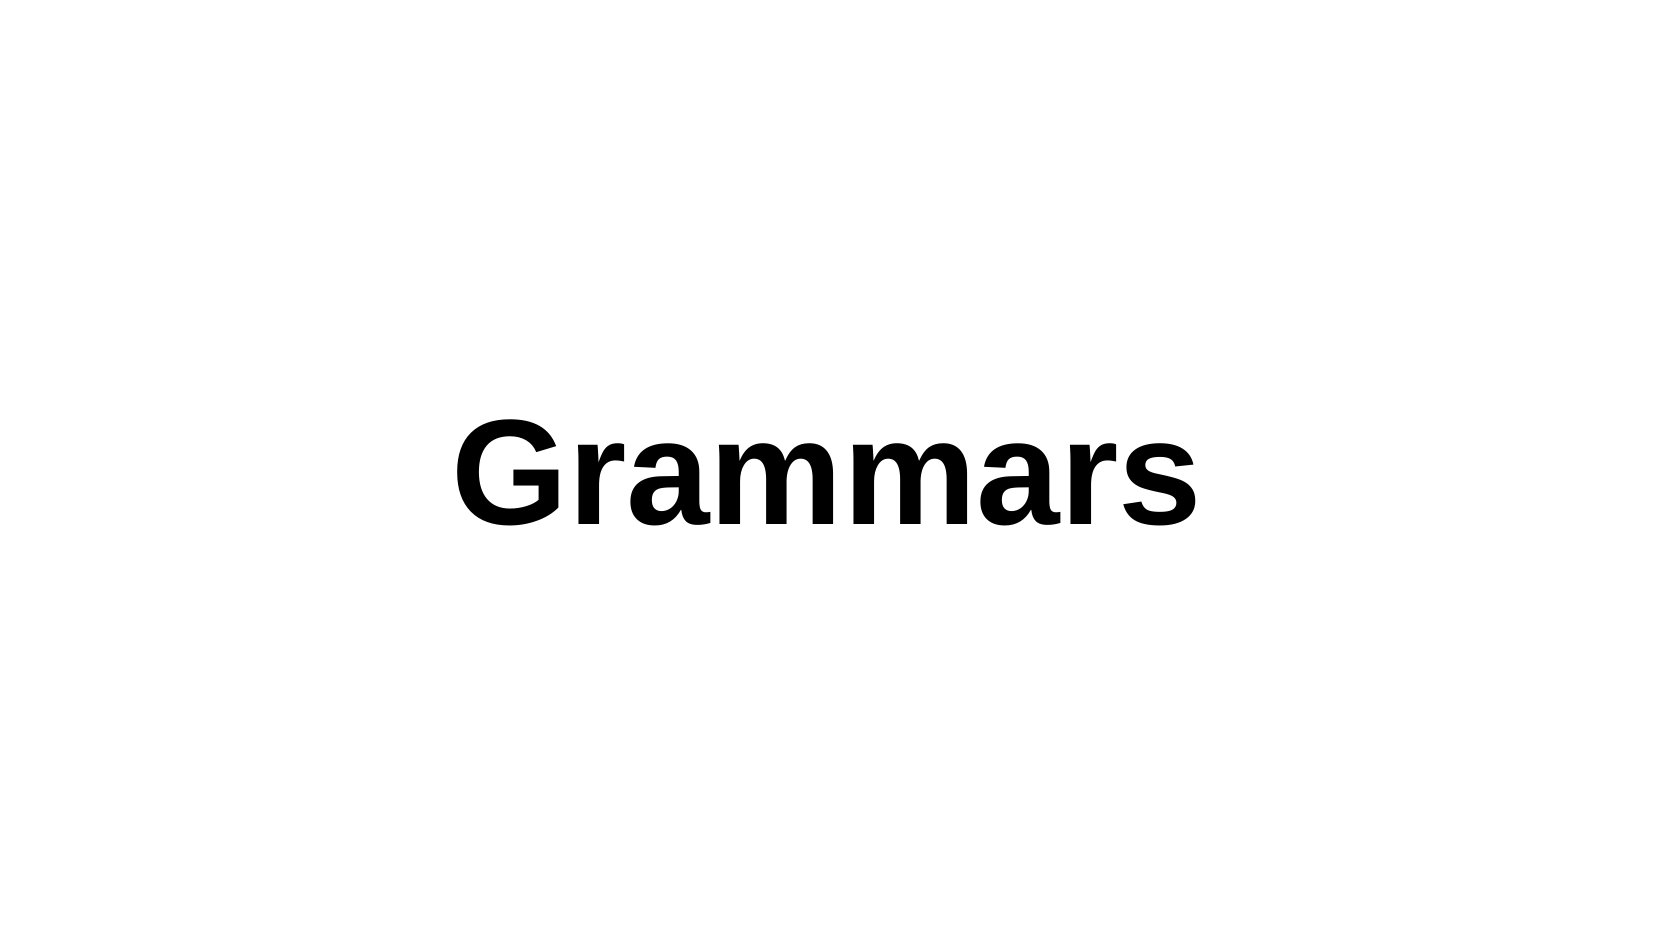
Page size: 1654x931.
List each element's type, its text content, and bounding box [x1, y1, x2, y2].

title Grammars [82, 37, 1571, 908]
